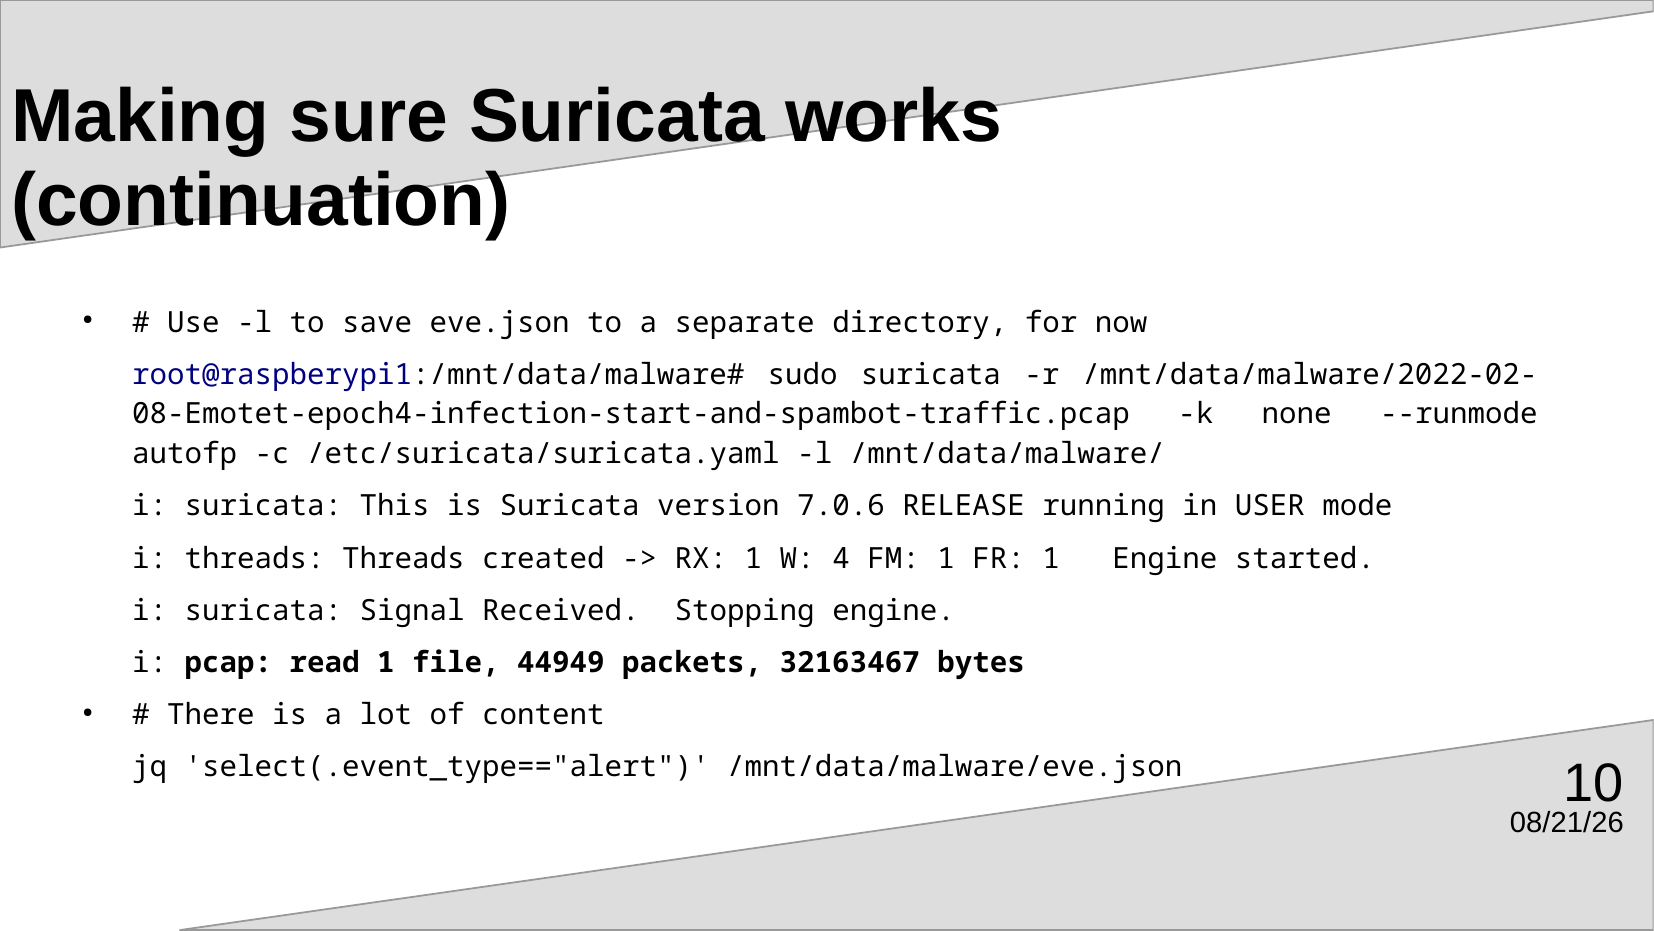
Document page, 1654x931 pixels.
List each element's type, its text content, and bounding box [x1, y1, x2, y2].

title Making sure Suricata works (continuation) [11, 73, 1488, 242]
list # Use -l to save eve.json to a separate directory, for now root@raspberypi1:/mnt/data/malware# sudo suricata -r /mnt/data/malware/2022-02-08-Emotet-epoch4-infection-start-and-spambot-traffic.pcap -k none --runmode autofp -c /etc/suricata/suricata.yaml -l /mnt/data/malware/ i: suricata: This is Suricata version 7.0.6 RELEASE running in USER mode i: threads: Threads created -> RX: 1 W: 4 FM: 1 FR: 1 Engine started. i: suricata: Signal Received. Stopping engine. i: pcap: read 1 file, 44949 packets, 32163467 bytes # There is a lot of content jq 'select(.event_type=="alert")' /mnt/data/malware/eve.json [82, 248, 1538, 789]
